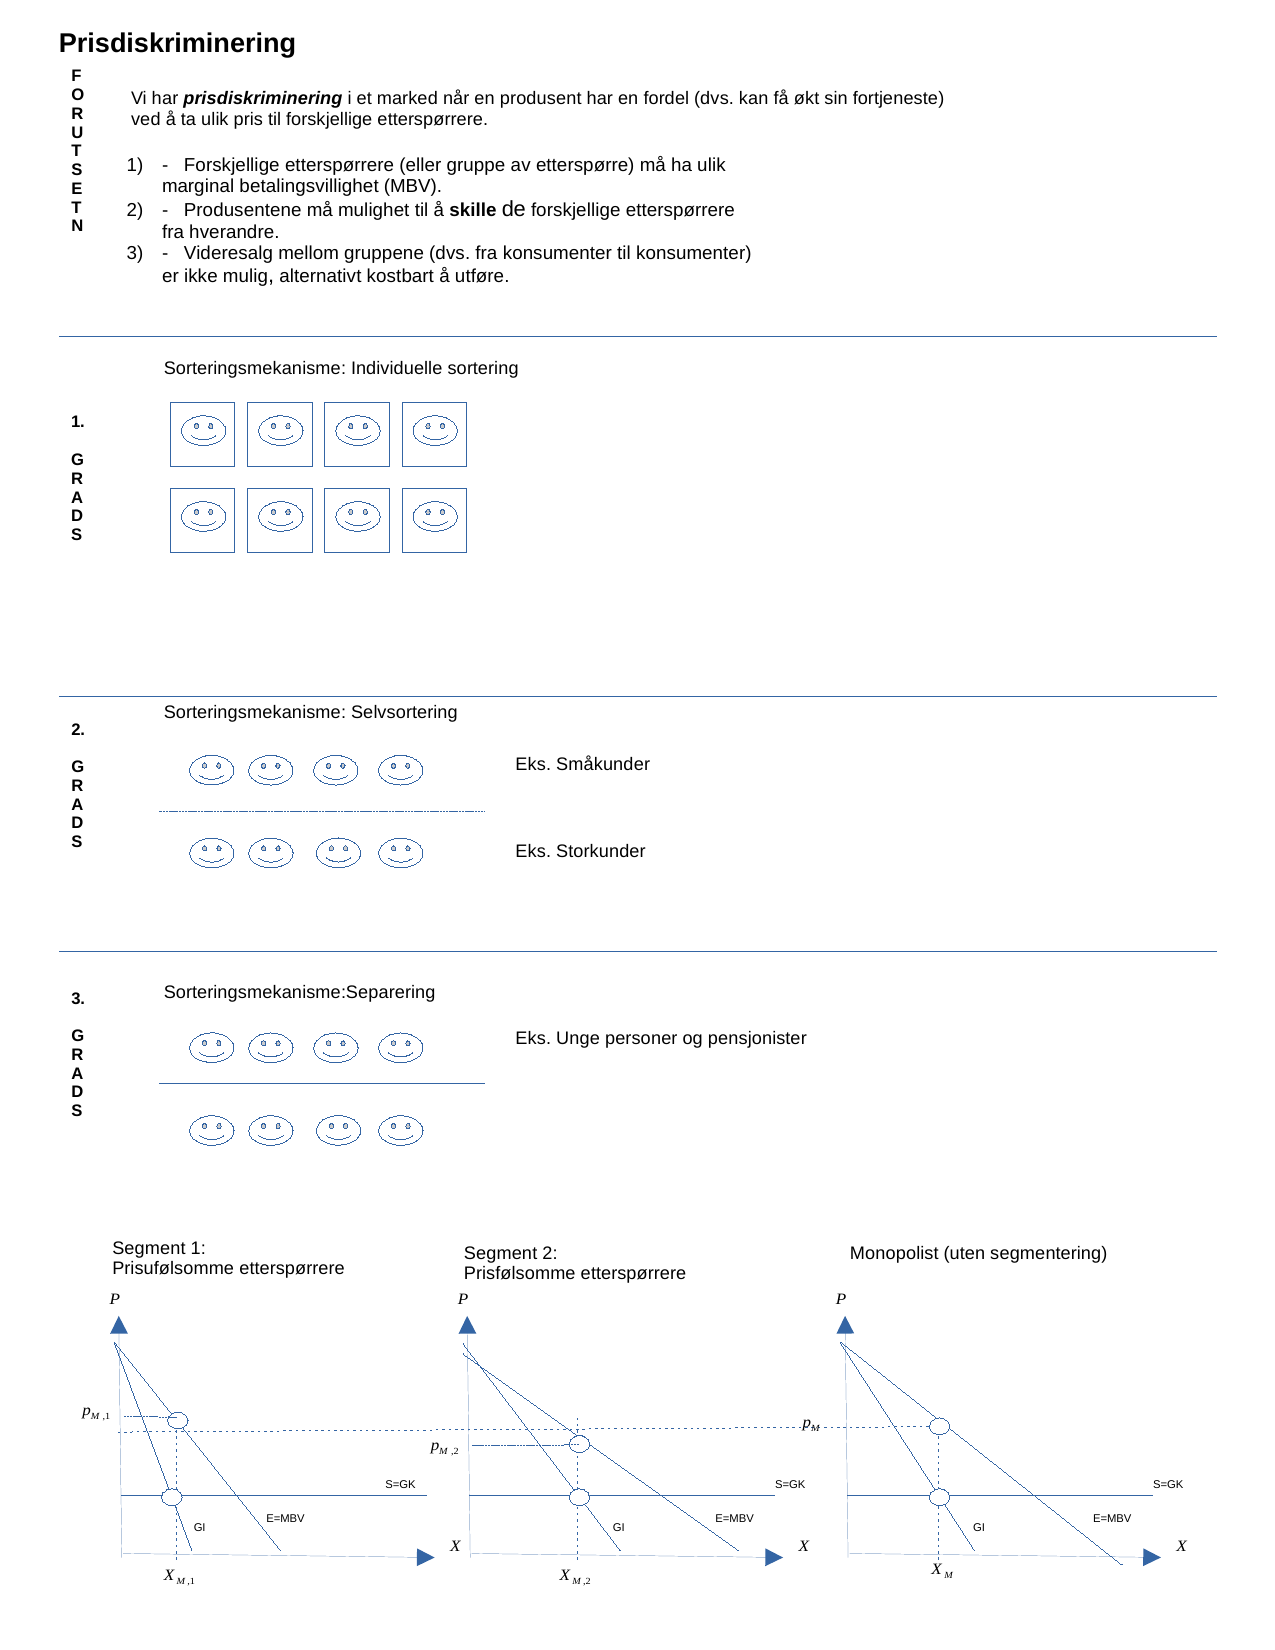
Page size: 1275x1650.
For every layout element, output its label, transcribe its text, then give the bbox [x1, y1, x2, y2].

text_box [324, 488, 390, 553]
text_box [189, 838, 234, 868]
text_box S=GK [1138, 1470, 1263, 1533]
chart [796, 1413, 826, 1434]
text_box Eks. Småkunder [500, 746, 678, 789]
chart [104, 1290, 125, 1309]
text_box E=MBV [251, 1505, 376, 1567]
text_box [248, 1115, 294, 1146]
text_box [929, 1417, 950, 1435]
text_box [316, 1115, 361, 1146]
text_box [313, 1032, 359, 1063]
text_box Sorteringsmekanisme:Separering [149, 974, 451, 1017]
text_box [324, 402, 390, 467]
text_box [569, 1435, 590, 1453]
text_box GI [958, 1513, 1083, 1576]
text_box [378, 755, 423, 786]
text_box - Forskjellige etterspørrere (eller gruppe av etterspørre) må ha ulik marginal betalingsvillighet (MBV). - Produsentene må mulighet til å skille de forskjellige etterspørrere fra hverandre. - Videresalg mellom gruppene (dvs. fra konsumenter til konsumenter) er ikke mulig, alternativt kostbart å utføre. [119, 147, 769, 311]
text_box Segment 2: Prisfølsomme etterspørrere [449, 1235, 726, 1299]
text_box Monopolist (uten segmentering) [835, 1235, 1136, 1278]
text_box Eks. Storkunder [500, 833, 674, 876]
text_box S=GK [370, 1470, 495, 1533]
text_box 3. G R A D S [56, 981, 120, 1222]
text_box [378, 1115, 424, 1146]
chart [75, 1401, 114, 1422]
text_box F O R U T S E T N [56, 59, 119, 354]
text_box [248, 1032, 294, 1063]
text_box Eks. Unge personer og pensjonister [500, 1020, 834, 1063]
text_box [378, 838, 423, 868]
text_box [79, 1336, 123, 1439]
text_box GI [598, 1513, 723, 1576]
text_box Segment 1: Prisufølsomme etterspørrere [97, 1230, 364, 1293]
text_box [247, 488, 313, 553]
text_box Vi har prisdiskriminering i et marked når en produsent har en fordel (dvs. kan få økt sin fortjeneste) ved å ta ulik pris til forskjellige etterspørrere. [116, 80, 978, 144]
text_box [167, 1412, 189, 1429]
text_box S=GK [760, 1470, 885, 1533]
chart [926, 1561, 958, 1581]
text_box GI [178, 1513, 303, 1576]
text_box 2. G R A D S [56, 712, 120, 953]
text_box [170, 402, 235, 467]
text_box E=MBV [1078, 1505, 1203, 1567]
text_box [402, 402, 467, 467]
text_box [313, 755, 358, 786]
text_box Sorteringsmekanisme: Selvsortering [149, 694, 474, 737]
text_box [189, 755, 234, 785]
text_box [805, 1336, 849, 1439]
chart [452, 1290, 473, 1309]
text_box E=MBV [700, 1505, 825, 1567]
text_box [402, 488, 467, 553]
text_box [189, 1032, 234, 1063]
chart [830, 1290, 851, 1309]
text_box [161, 1488, 183, 1506]
text_box [316, 837, 361, 868]
text_box [248, 838, 294, 868]
text_box [189, 1115, 235, 1146]
text_box Sorteringsmekanisme: Individuelle sortering [149, 350, 535, 393]
text_box Prisdiskriminering [44, 20, 473, 87]
text_box [378, 1032, 423, 1063]
chart [444, 1537, 467, 1556]
text_box [569, 1488, 590, 1506]
text_box [248, 755, 293, 786]
text_box 1. G R A D S [56, 405, 120, 646]
text_box [247, 402, 313, 467]
text_box [170, 488, 235, 553]
text_box [929, 1488, 950, 1506]
chart [424, 1437, 463, 1457]
chart [554, 1566, 595, 1587]
chart [158, 1566, 200, 1587]
text_box [427, 1336, 471, 1439]
